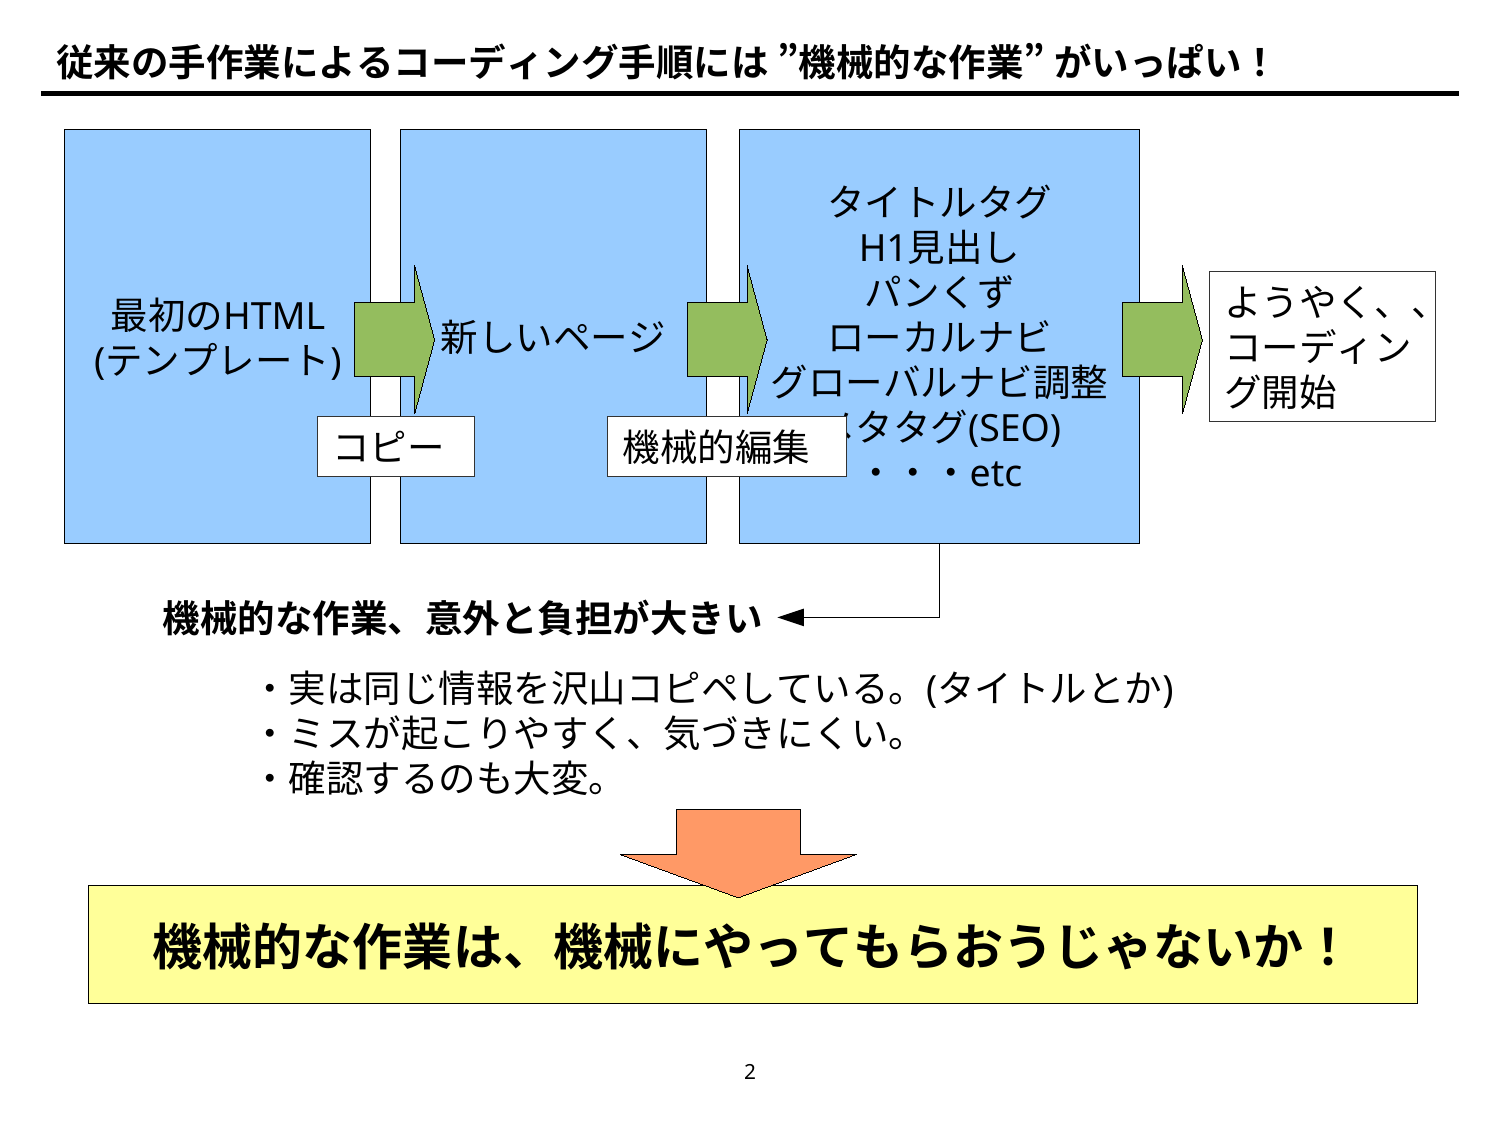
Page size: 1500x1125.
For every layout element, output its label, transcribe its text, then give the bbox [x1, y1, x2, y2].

text_box 機械的編集 [607, 416, 847, 477]
text_box タイトルタグ H1見出し パンくず ローカルナビ グローバルナビ調整 メタタグ(SEO) ・・・etc [739, 129, 1140, 544]
text_box [620, 809, 857, 898]
text_box 機械的な作業、意外と負担が大きい [147, 587, 749, 648]
title 従来の手作業によるコーディング手順には ”機械的な作業” がいっぱい！ [41, 33, 1459, 87]
text_box 機械的な作業は、機械にやってもらおうじゃないか！ [88, 885, 1418, 1004]
text_box 新しいページ [400, 129, 707, 544]
text_box ようやく、、 コーディング開始 [1209, 271, 1436, 422]
text_box [354, 265, 435, 414]
text_box [687, 265, 768, 414]
text_box [1122, 265, 1203, 414]
text_box コピー [317, 416, 475, 477]
text_box 最初のHTML (テンプレート) [64, 129, 371, 544]
text_box ・実は同じ情報を沢山コピペしている。(タイトルとか) ・ミスが起こりやすく、気づきにくい。 ・確認するのも大変。 [236, 657, 1072, 808]
